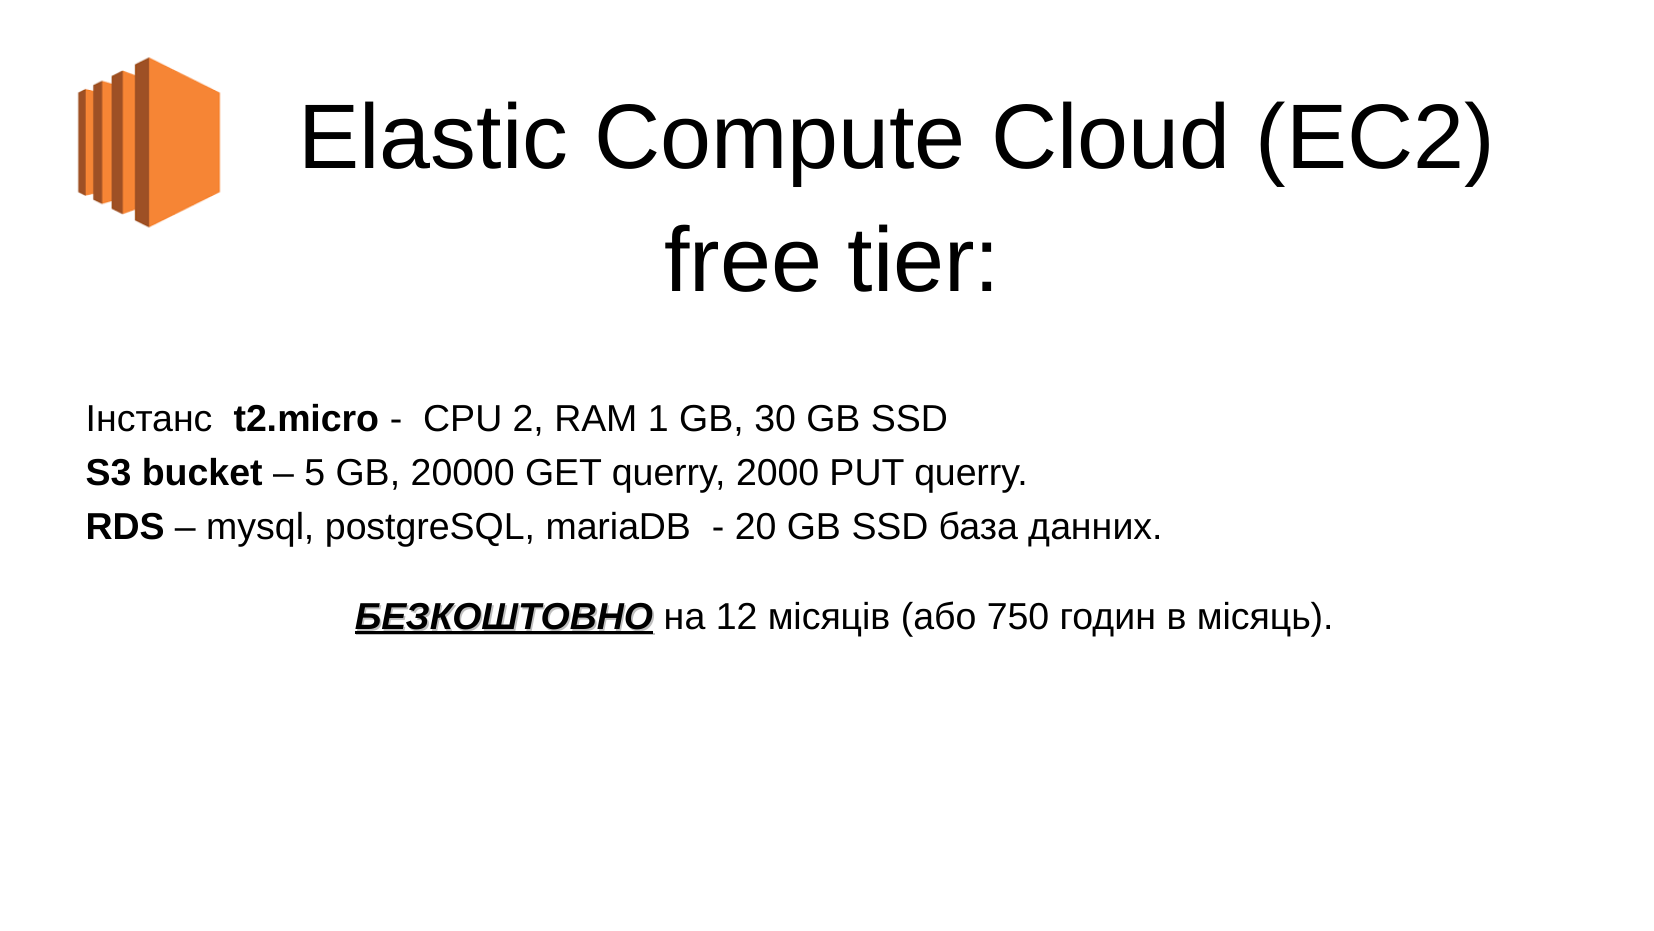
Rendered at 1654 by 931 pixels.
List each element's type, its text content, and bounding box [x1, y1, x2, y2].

text_box free tier: [507, 201, 1158, 319]
title Elastic Compute Cloud (EC2) [296, 59, 1571, 215]
picture [7, 47, 296, 239]
text_box Інстанс t2.micro - CPU 2, RAM 1 GB, 30 GB SSD S3 bucket – 5 GB, 20000 GET querry, 2000 PUT querry. RDS – mysql, postgreSQL, mariaDB - 20 GB SSD база данних. БЕЗКОШТОВНО на 12 місяців (або 750 годин в місяць). [70, 389, 1619, 687]
